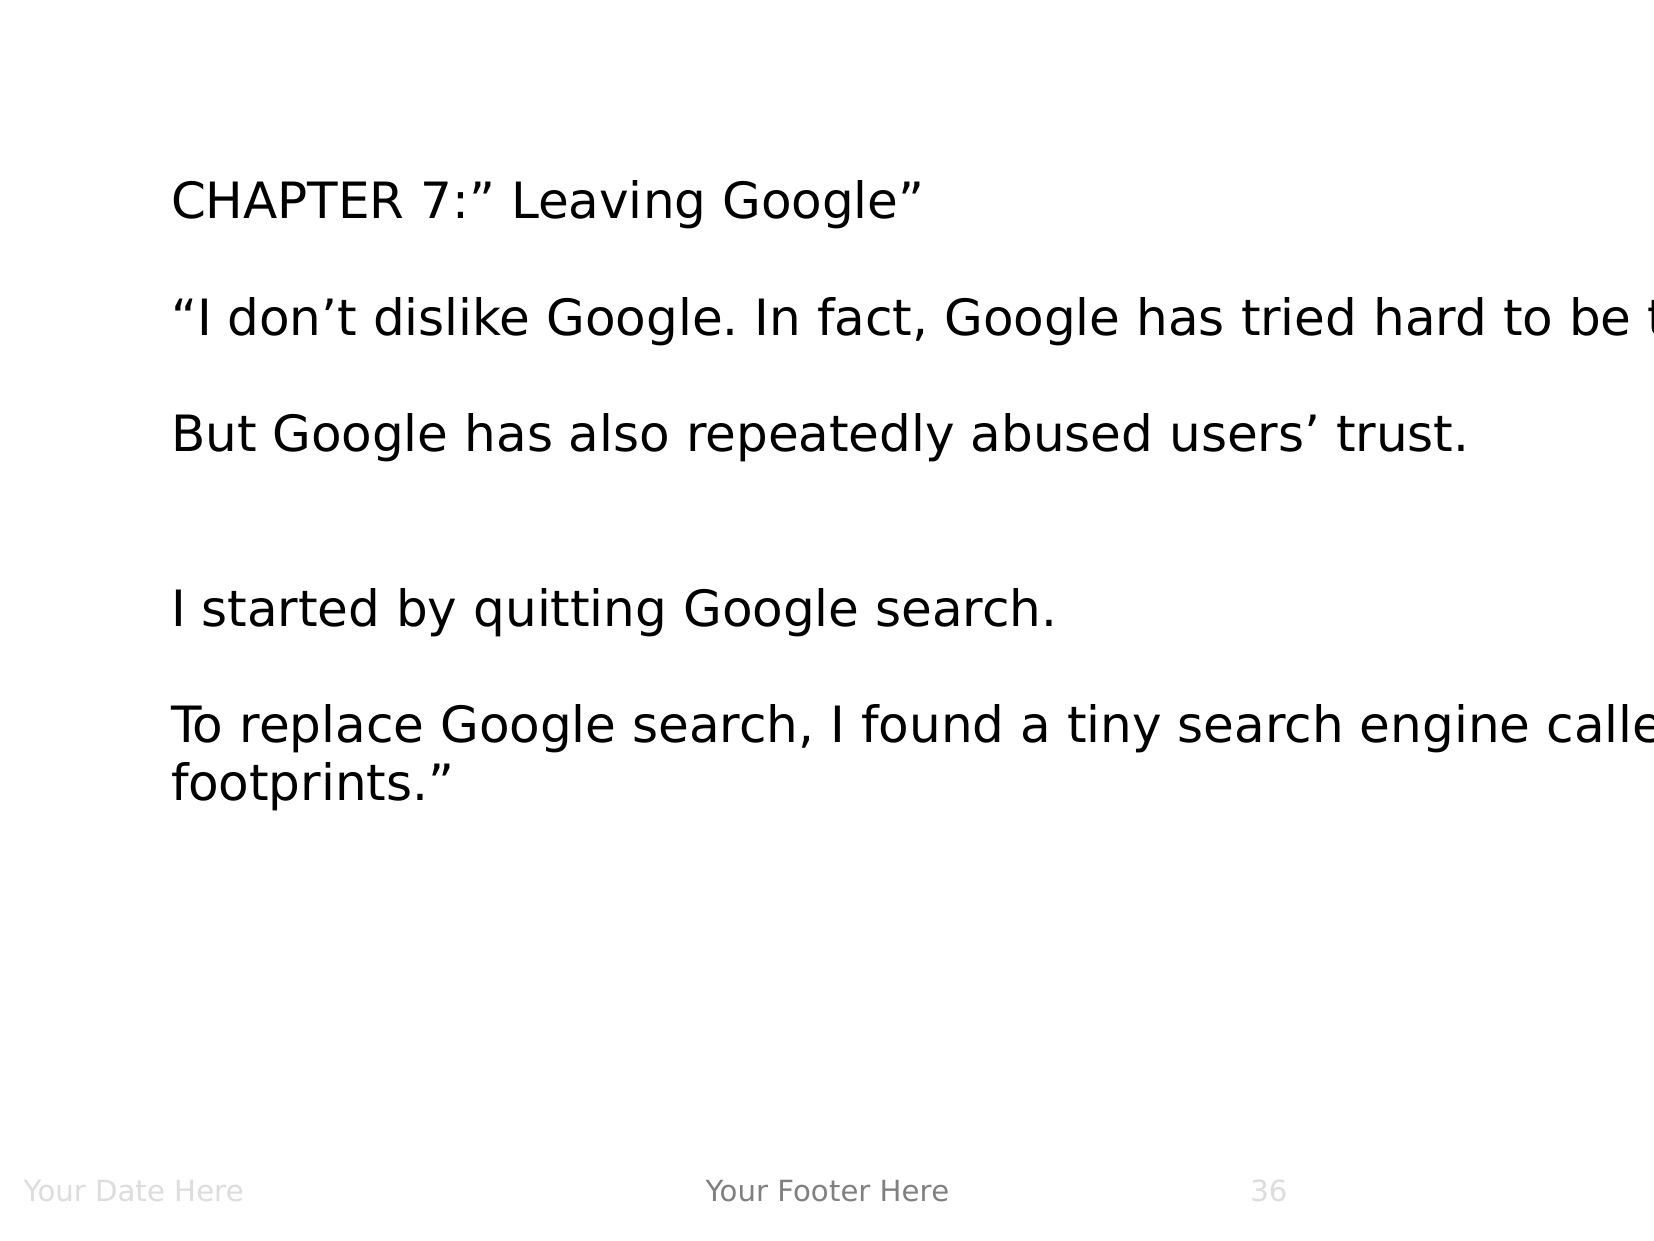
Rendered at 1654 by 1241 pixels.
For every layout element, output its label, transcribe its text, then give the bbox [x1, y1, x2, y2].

text_box [1250, 1172, 1636, 1241]
text_box CHAPTER 7:” Leaving Google” “I don’t dislike Google. In fact, Google has tried hard to be transparent about surveillance. It was the first big Internet company to start publicly reporting the number of law enforcement requests it received. But Google has also repeatedly abused users’ trust. I started by quitting Google search. To replace Google search, I found a tiny search engine called DuckDuckGo that has a zero-data retention policy. It doesn’t store any of the information that is automatically transmitted by my copter—the IP address and other digital footprints.” [156, 164, 1493, 1128]
text_box Your Date Here [23, 1172, 409, 1241]
text_box Your Footer Here [565, 1172, 1090, 1241]
